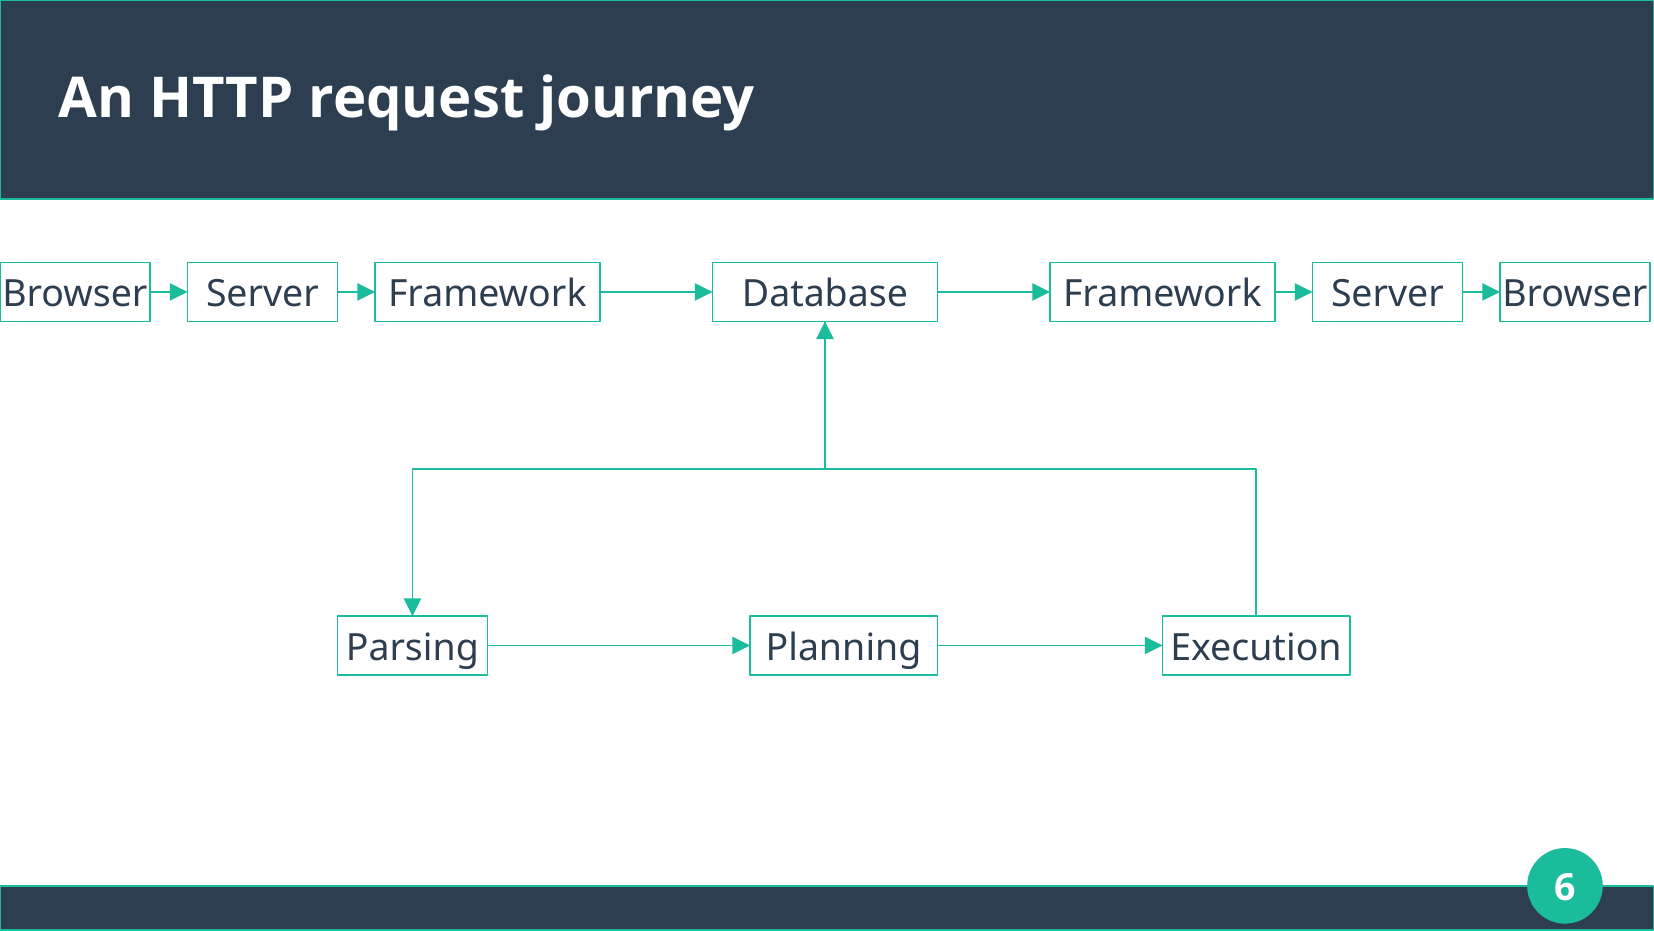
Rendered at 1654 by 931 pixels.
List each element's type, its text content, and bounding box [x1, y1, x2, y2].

text_box Framework [1050, 262, 1276, 322]
text_box Browser [0, 262, 151, 322]
text_box Server [1312, 262, 1463, 322]
text_box Browser [1500, 262, 1651, 322]
text_box Planning [749, 615, 938, 675]
text_box Parsing [337, 615, 488, 675]
text_box Framework [375, 262, 601, 322]
text_box Execution [1162, 615, 1350, 675]
title An HTTP request journey [59, 37, 1595, 155]
text_box Database [712, 262, 938, 322]
text_box Server [187, 262, 338, 322]
